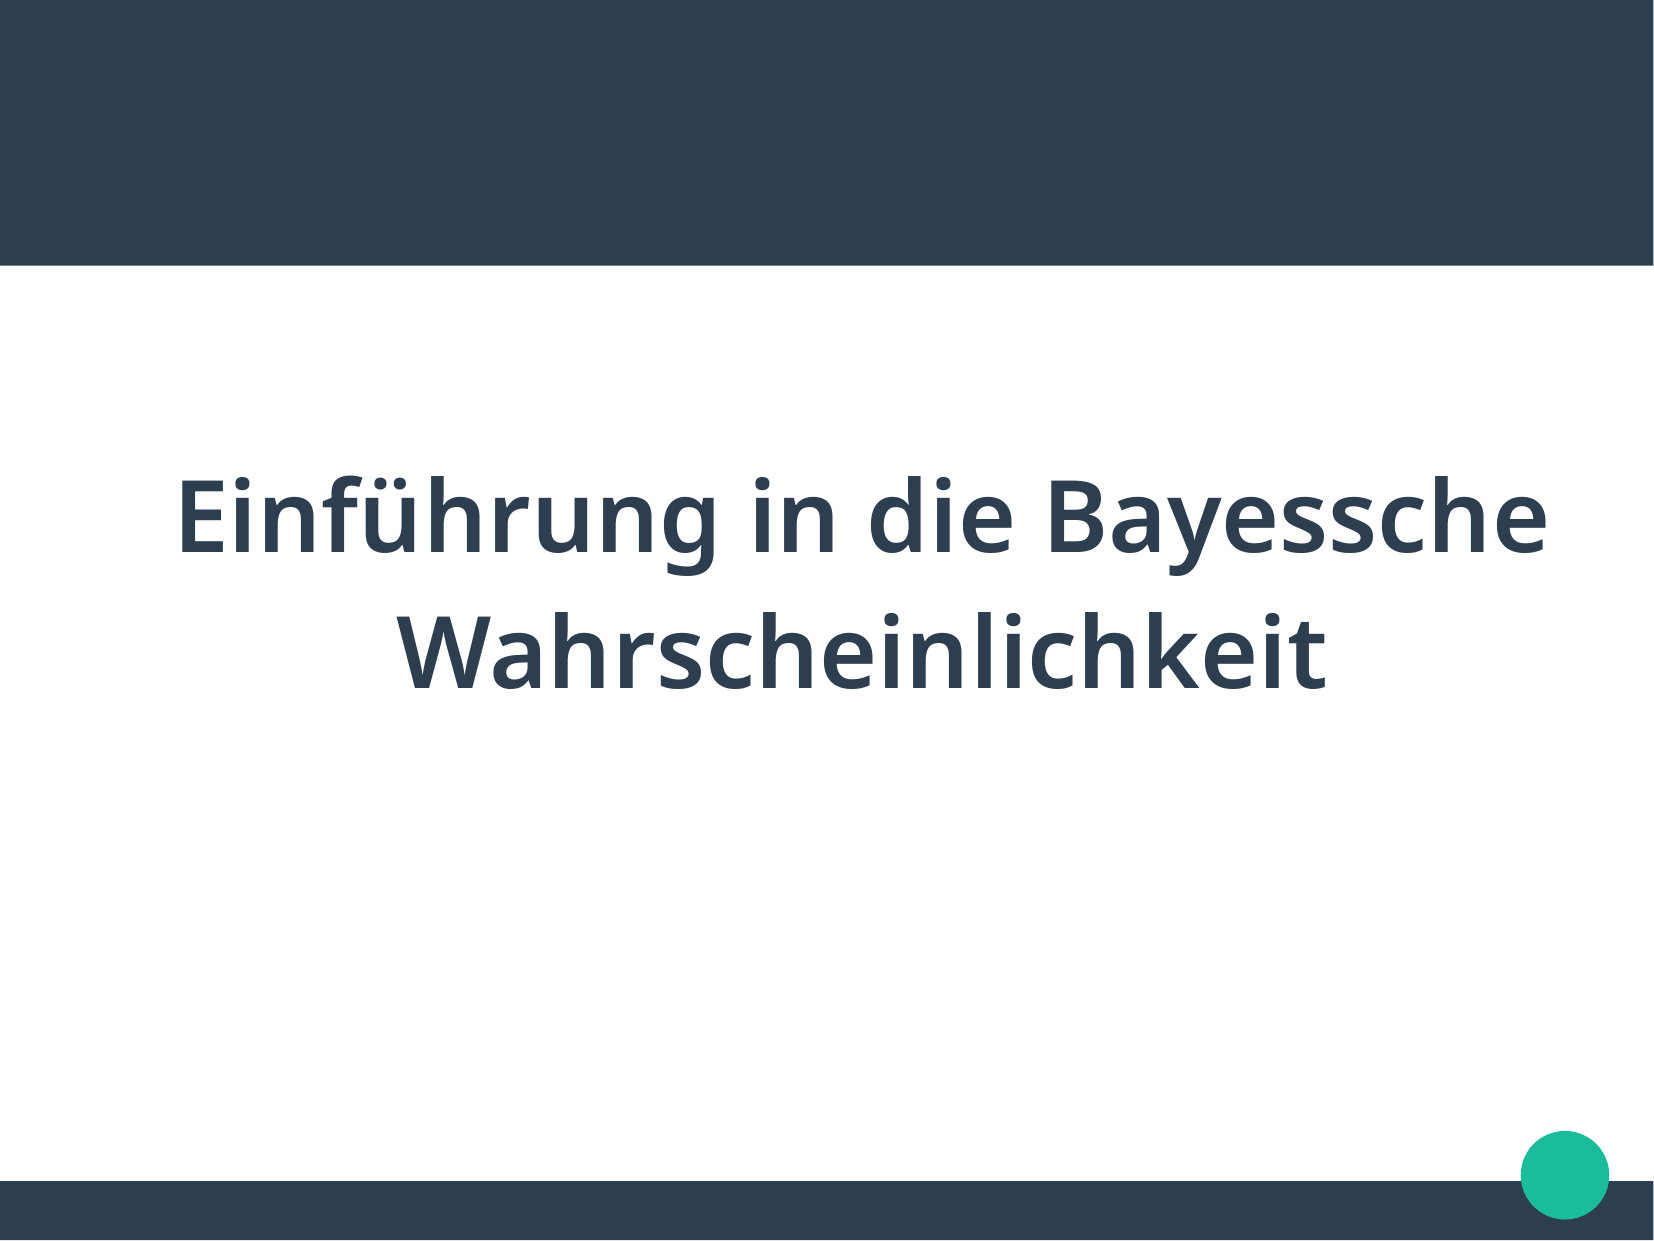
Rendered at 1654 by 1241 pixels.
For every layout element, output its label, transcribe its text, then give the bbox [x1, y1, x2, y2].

list Einführung in die Bayessche Wahrscheinlichkeit [59, 324, 1595, 1152]
